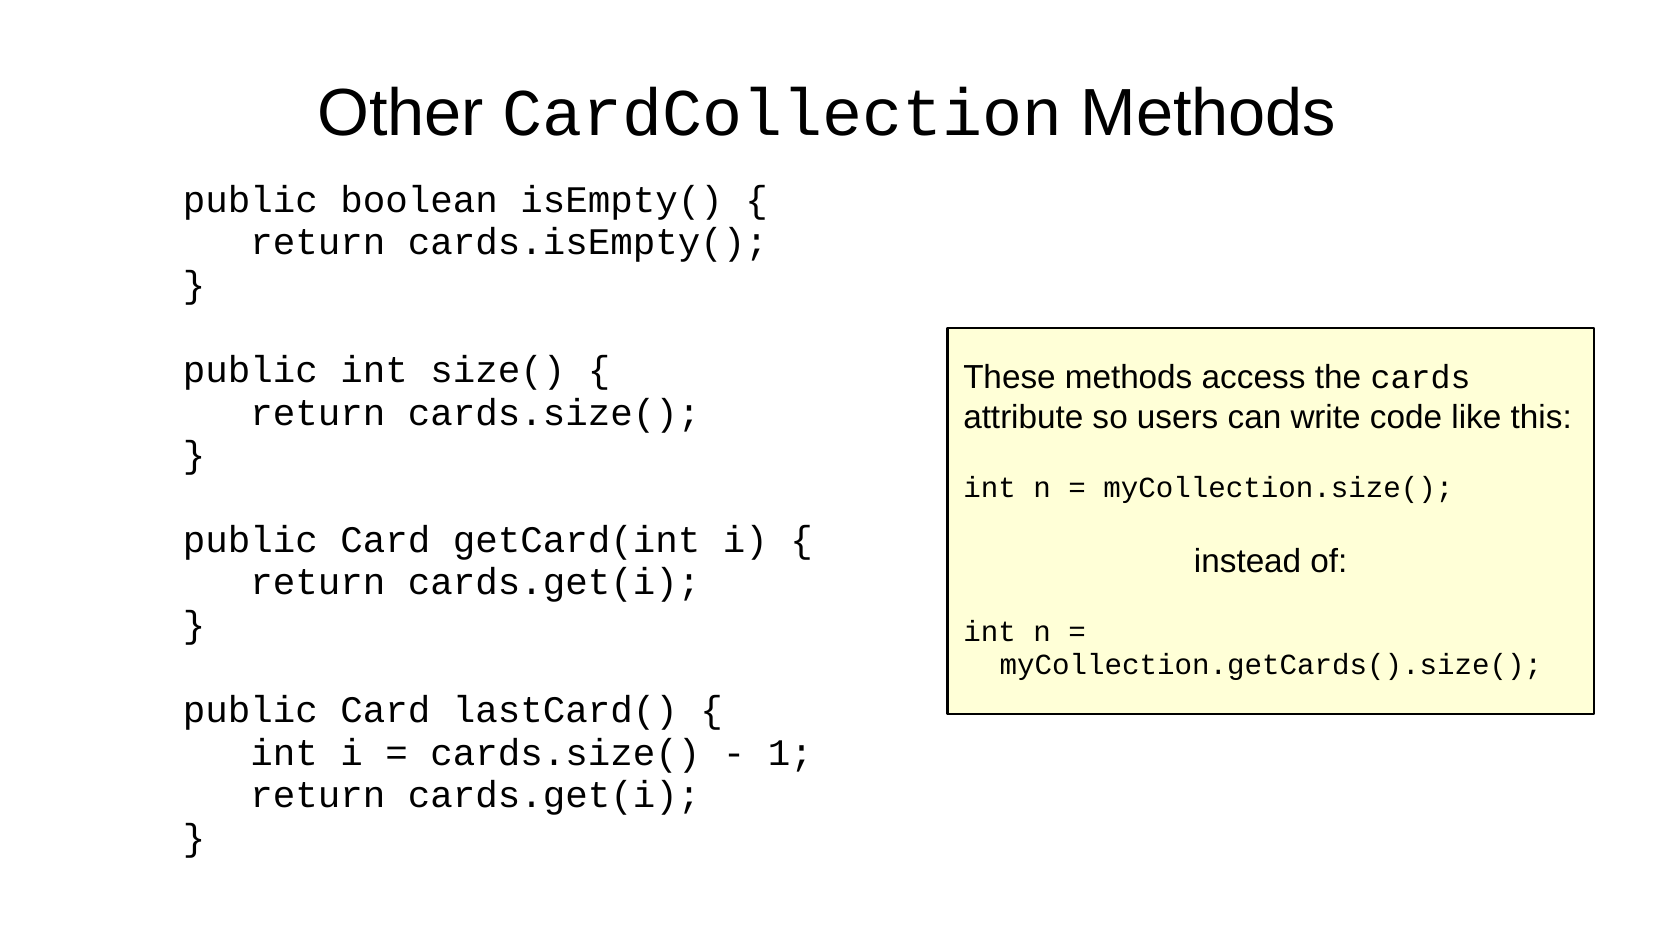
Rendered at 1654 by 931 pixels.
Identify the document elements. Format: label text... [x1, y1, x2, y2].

text_box public boolean isEmpty() { return cards.isEmpty(); } public int size() { return cards.size(); } public Card getCard(int i) { return cards.get(i); } public Card lastCard() { int i = cards.size() - 1; return cards.get(i); } [168, 173, 962, 912]
text_box These methods access the cards attribute so users can write code like this: int n = myCollection.size(); instead of: int n = myCollection.getCards().size(); [947, 328, 1594, 714]
title Other CardCollection Methods [82, 37, 1571, 193]
